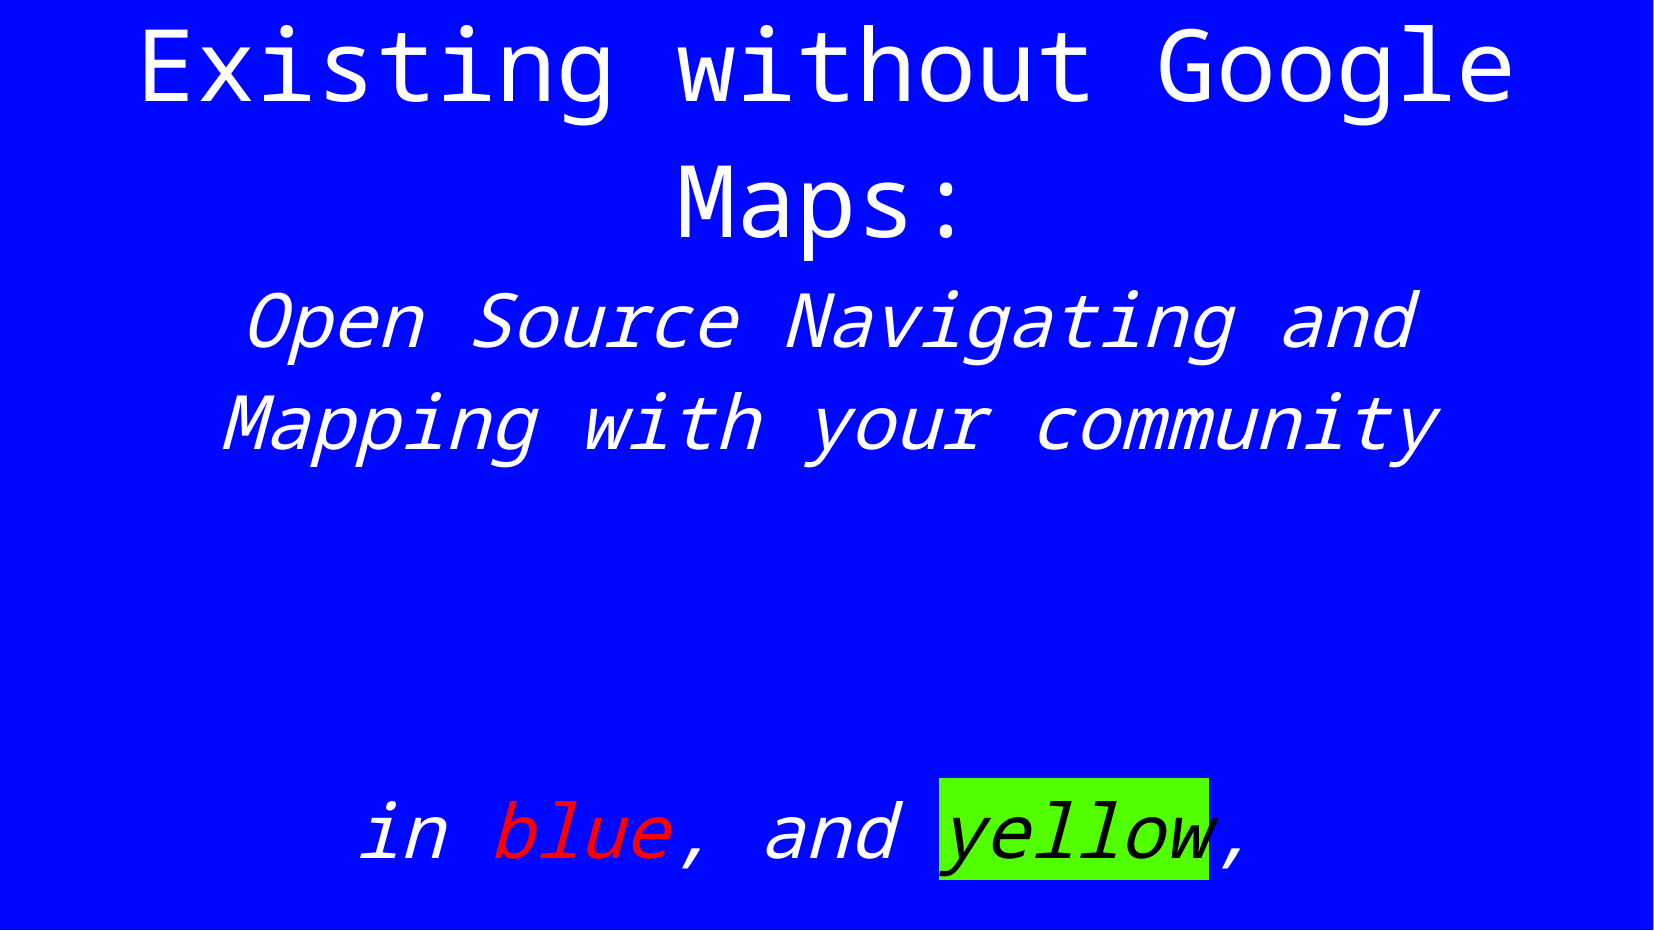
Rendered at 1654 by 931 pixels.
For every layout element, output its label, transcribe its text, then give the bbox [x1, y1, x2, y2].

subtitle Existing without Google Maps: Open Source Navigating and Mapping with your community in blue, and yellow, [82, 37, 1571, 838]
